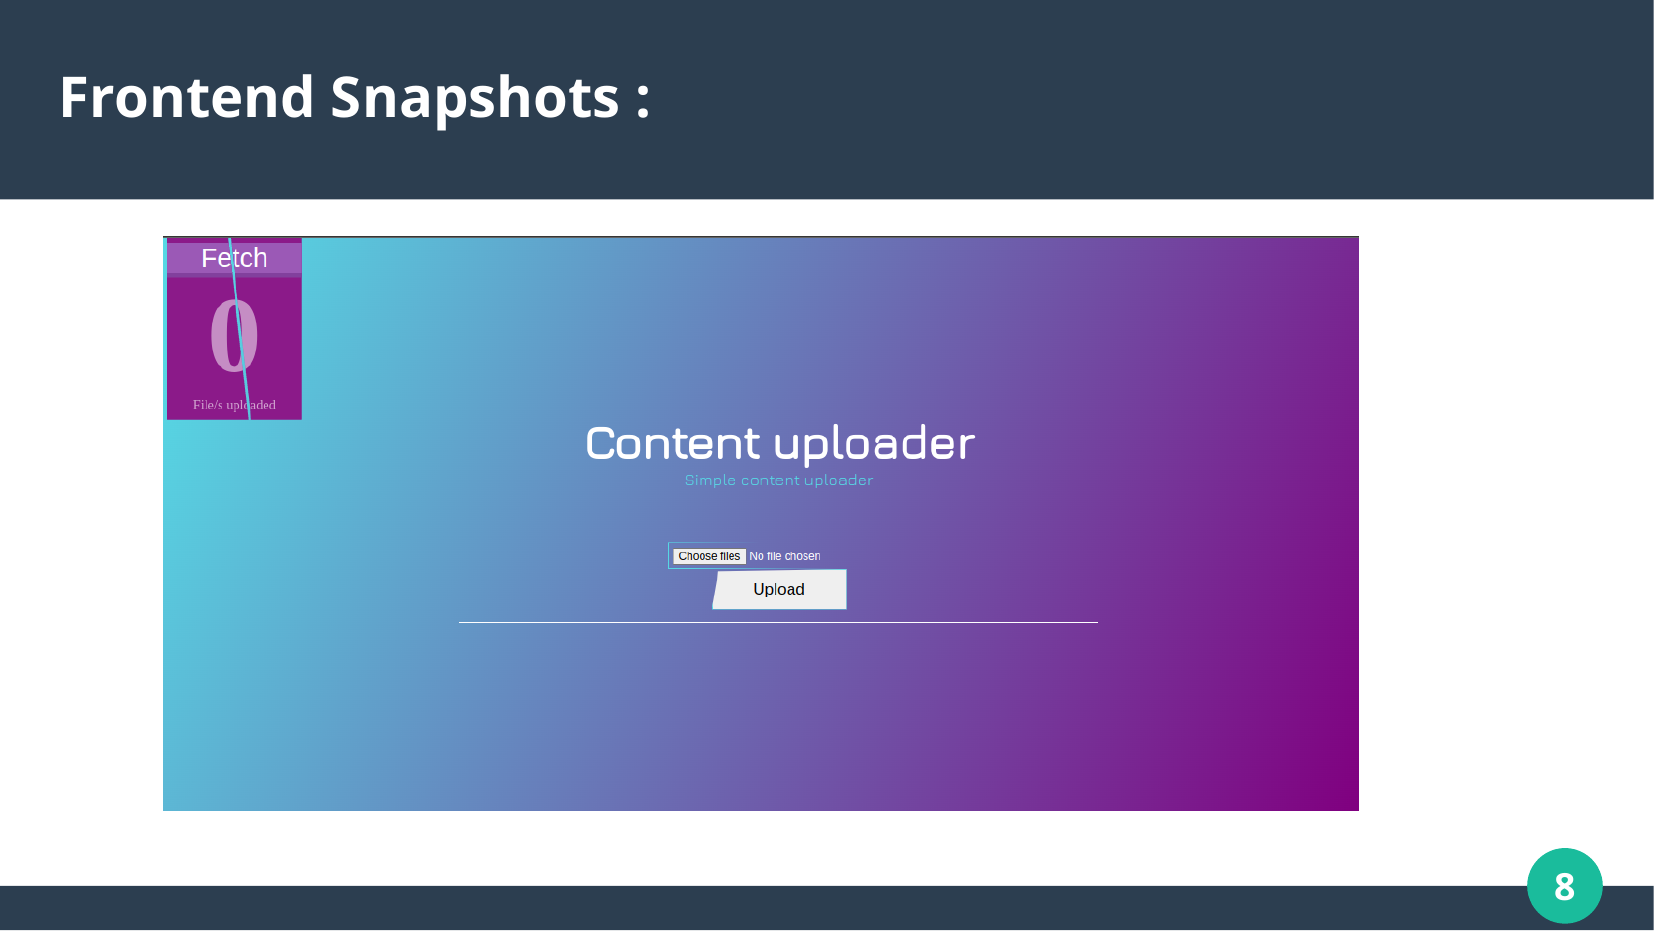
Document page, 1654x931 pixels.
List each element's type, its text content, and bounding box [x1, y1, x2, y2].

picture [163, 236, 1359, 811]
title Frontend Snapshots : [59, 37, 1595, 156]
